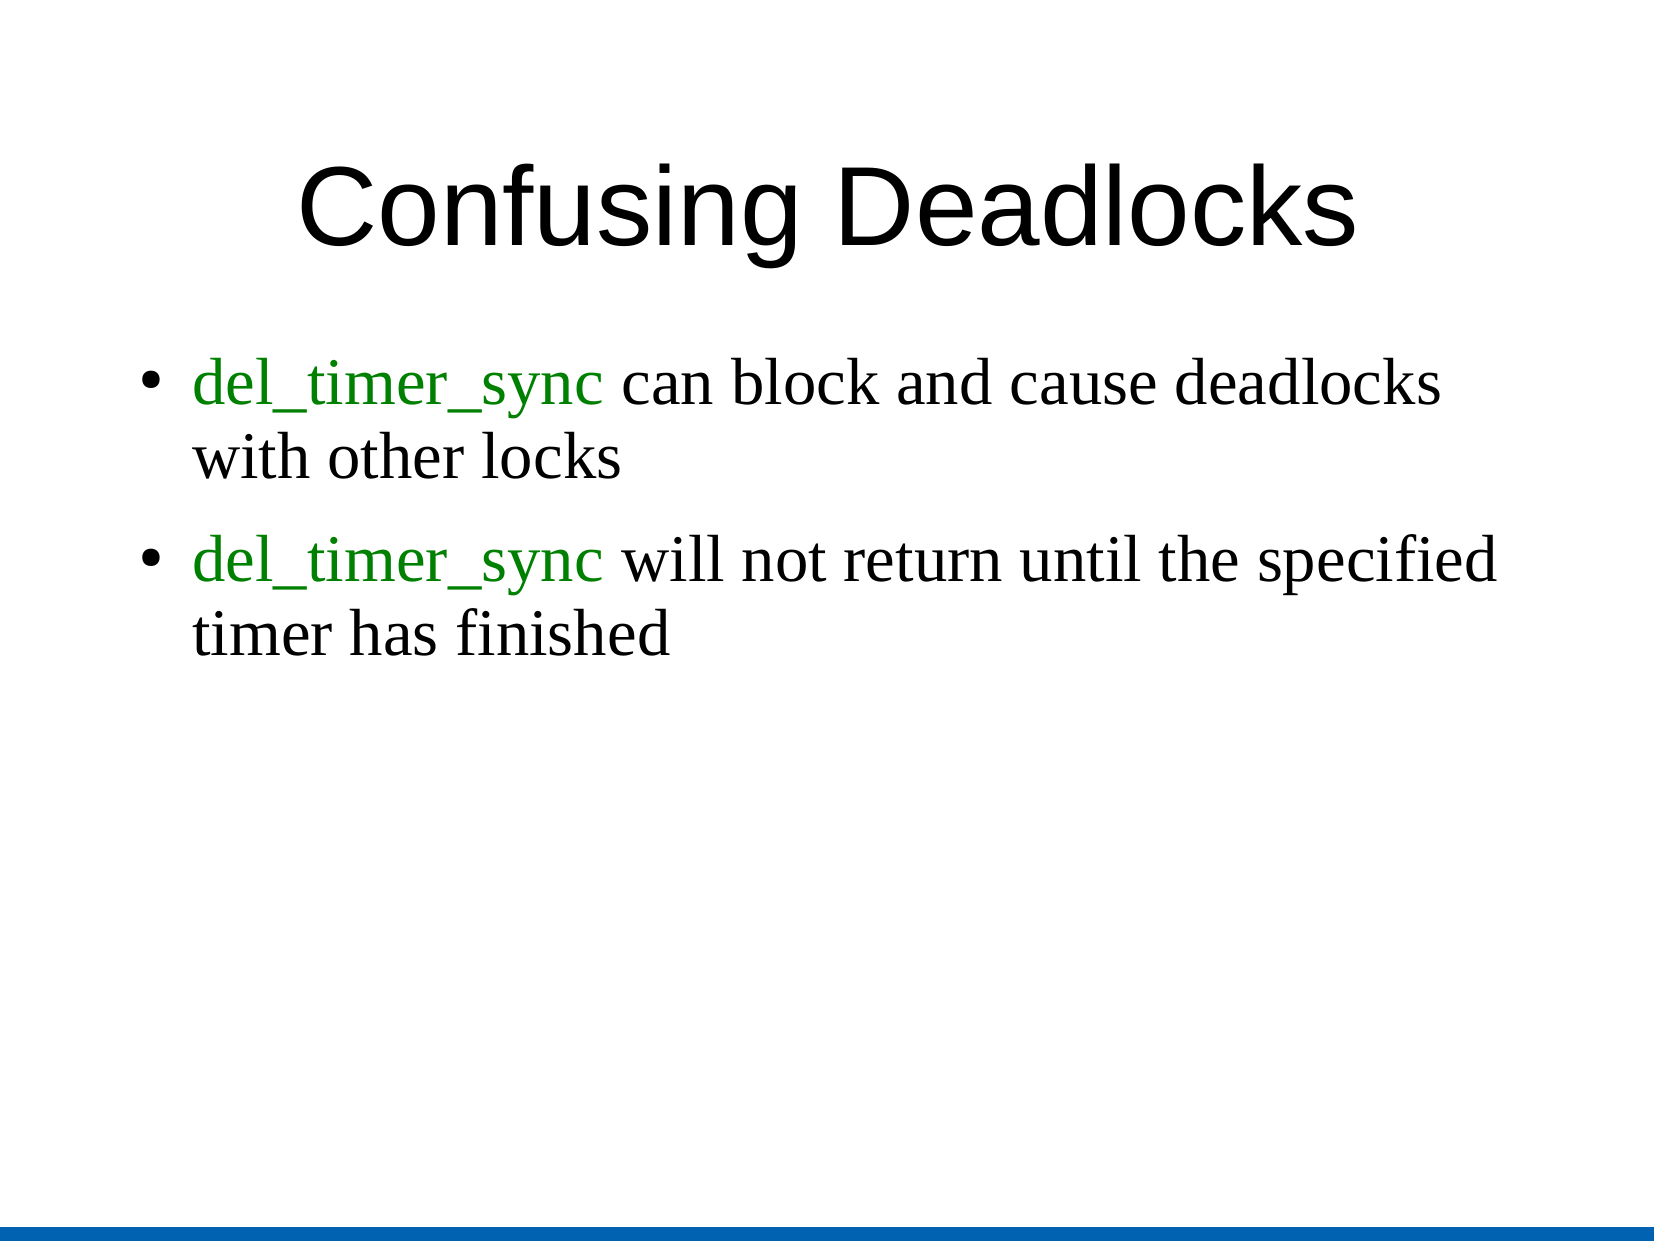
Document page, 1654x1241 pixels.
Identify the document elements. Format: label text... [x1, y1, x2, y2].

title Confusing Deadlocks [121, 110, 1534, 303]
list del_timer_sync can block and cause deadlocks with other locks del_timer_sync will not return until the specified timer has finished [121, 344, 1534, 1112]
